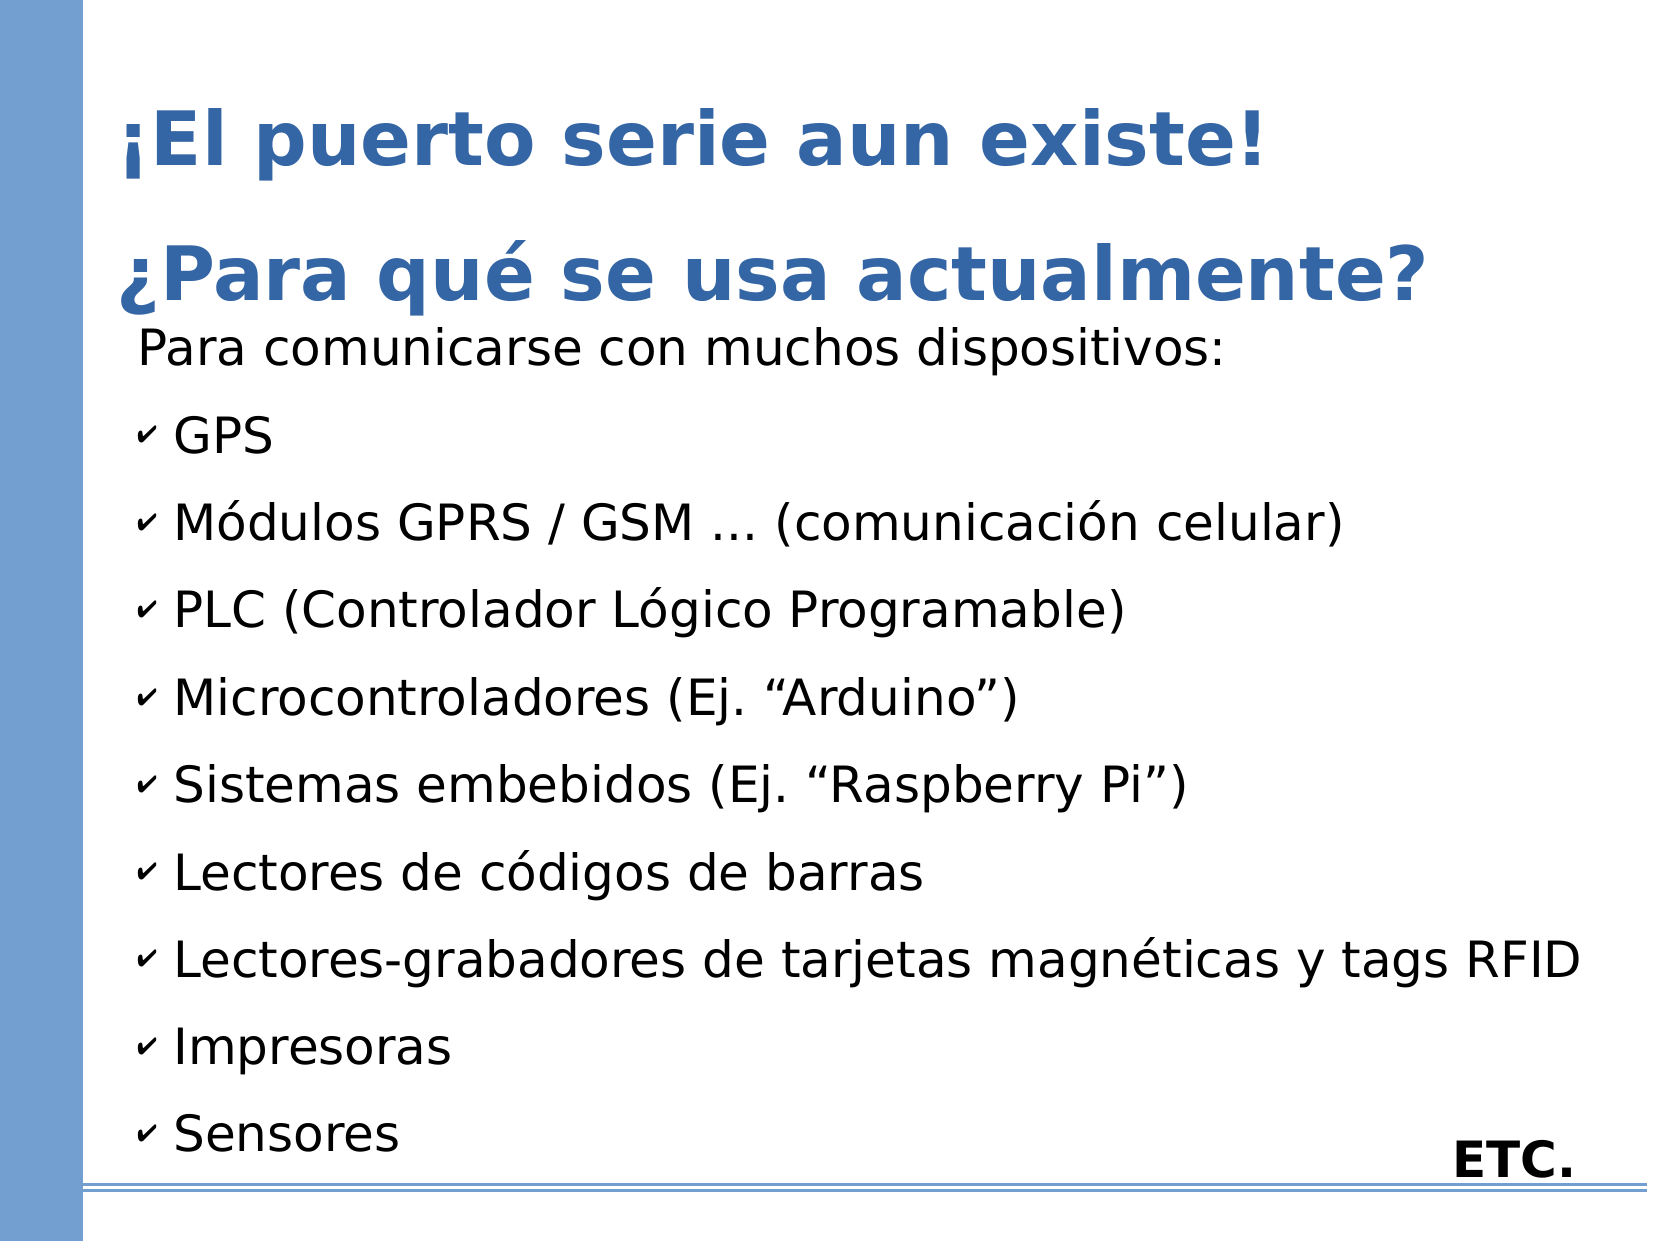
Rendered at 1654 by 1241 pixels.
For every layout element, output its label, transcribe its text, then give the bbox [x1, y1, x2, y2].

text_box ¡El puerto serie aun existe! [101, 45, 1286, 148]
text_box Para comunicarse con muchos dispositivos: GPS Módulos GPRS / GSM ... (comunicación celular) PLC (Controlador Lógico Programable) Microcontroladores (Ej. “Arduino”) Sistemas embebidos (Ej. “Raspberry Pi”) Lectores de códigos de barras Lectores-grabadores de tarjetas magnéticas y tags RFID Impresoras Sensores [122, 311, 1636, 1176]
text_box ¿Para qué se usa actualmente? [101, 180, 1482, 283]
text_box ETC. [1437, 1095, 1621, 1169]
